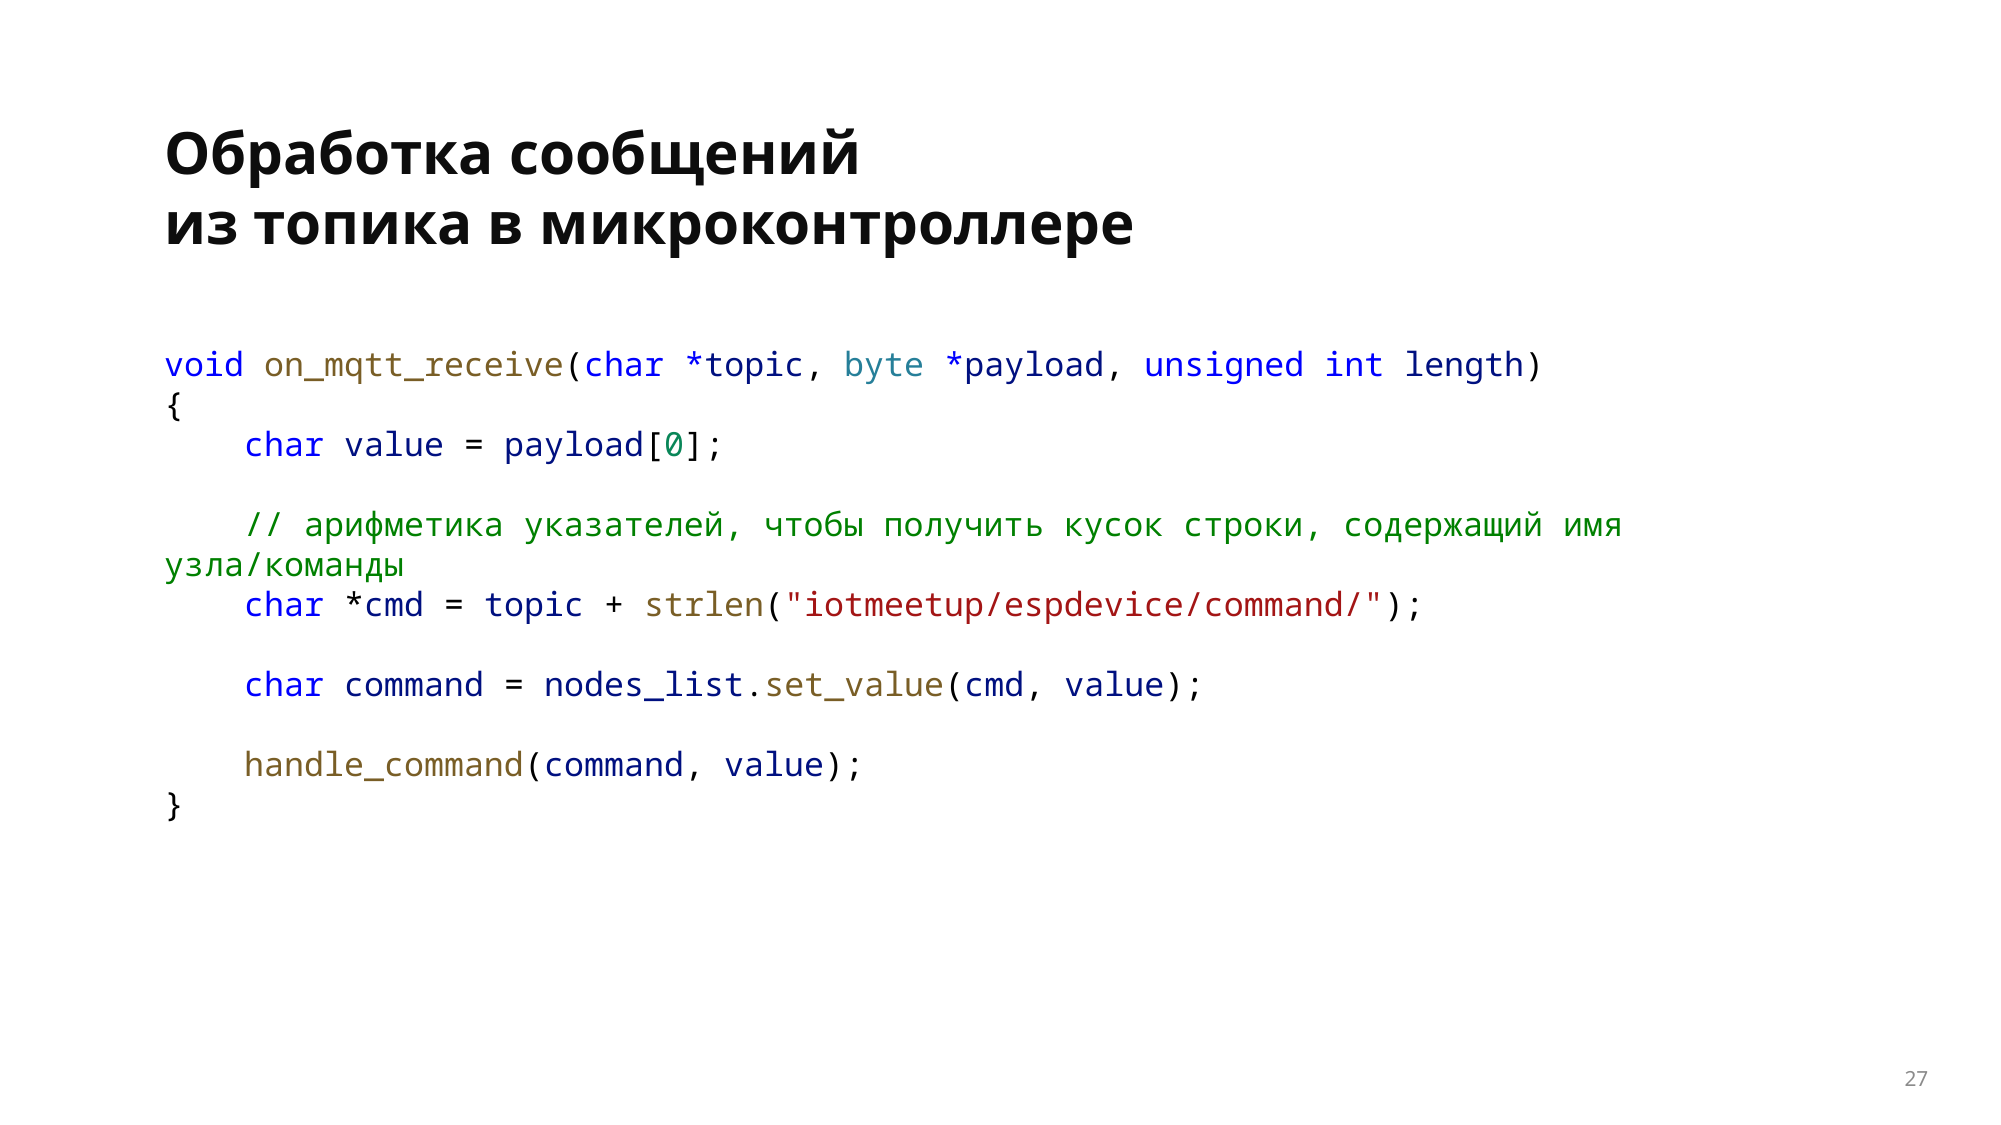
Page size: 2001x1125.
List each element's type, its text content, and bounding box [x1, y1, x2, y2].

text_box void on_mqtt_receive(char *topic, byte *payload, unsigned int length) { char value = payload[0]; // арифметика указателей, чтобы получить кусок строки, содержащий имя узла/команды char *cmd = topic + strlen("iotmeetup/espdevice/command/"); char command = nodes_list.set_value(cmd, value); handle_command(command, value); } [149, 336, 1852, 831]
slide_number <номер> [1832, 1034, 2000, 1125]
text_box Обработка сообщений из топика в микроконтроллере [149, 108, 1850, 264]
